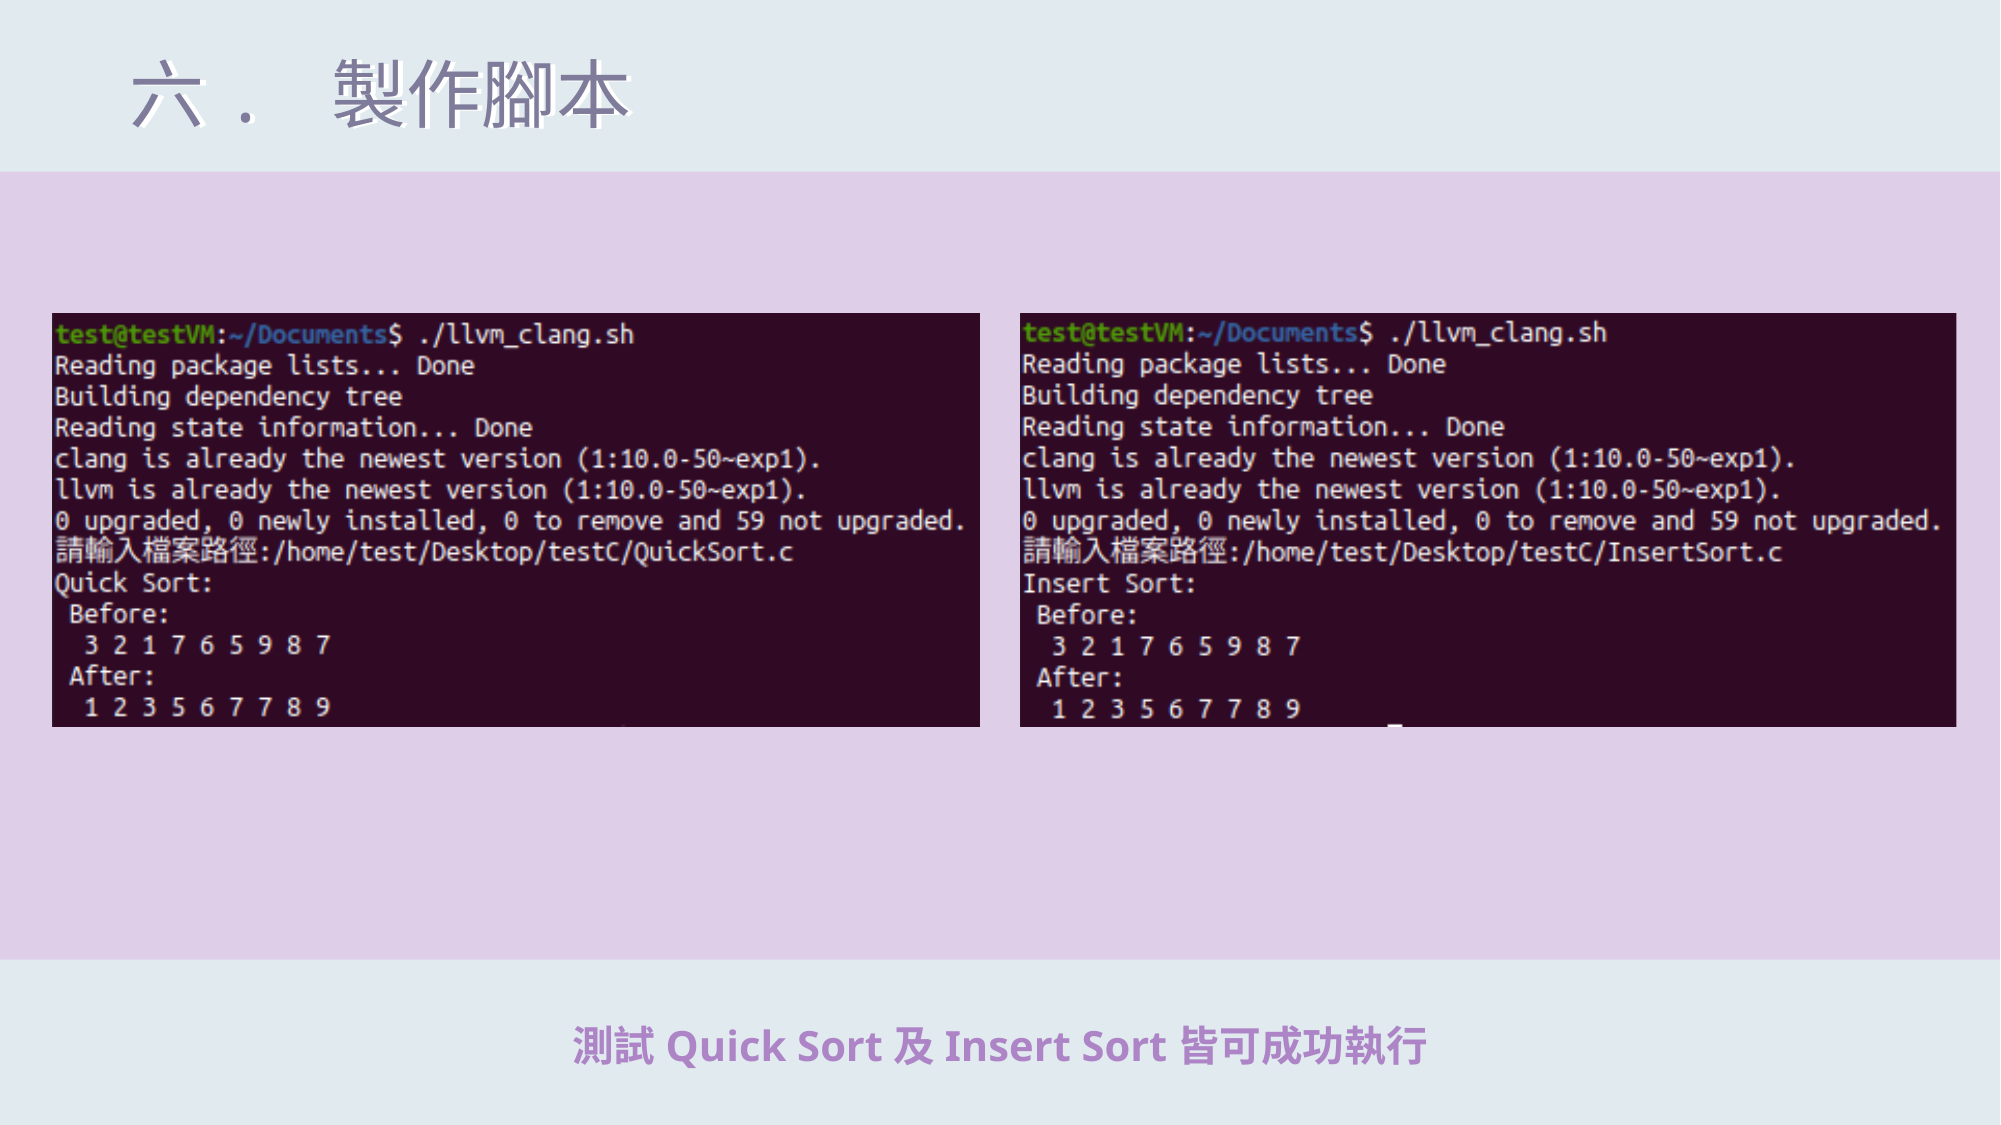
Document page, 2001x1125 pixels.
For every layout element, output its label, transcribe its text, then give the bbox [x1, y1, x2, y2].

text_box [0, 959, 2000, 1125]
text_box [0, 0, 2000, 172]
text_box 測試Quick Sort及Insert Sort皆可成功執行 [107, 1012, 1893, 1078]
text_box 六. 製作腳本 [120, 41, 1214, 146]
picture [1020, 313, 1957, 727]
picture [52, 313, 980, 727]
text_box 六. 製作腳本 [115, 40, 1159, 145]
